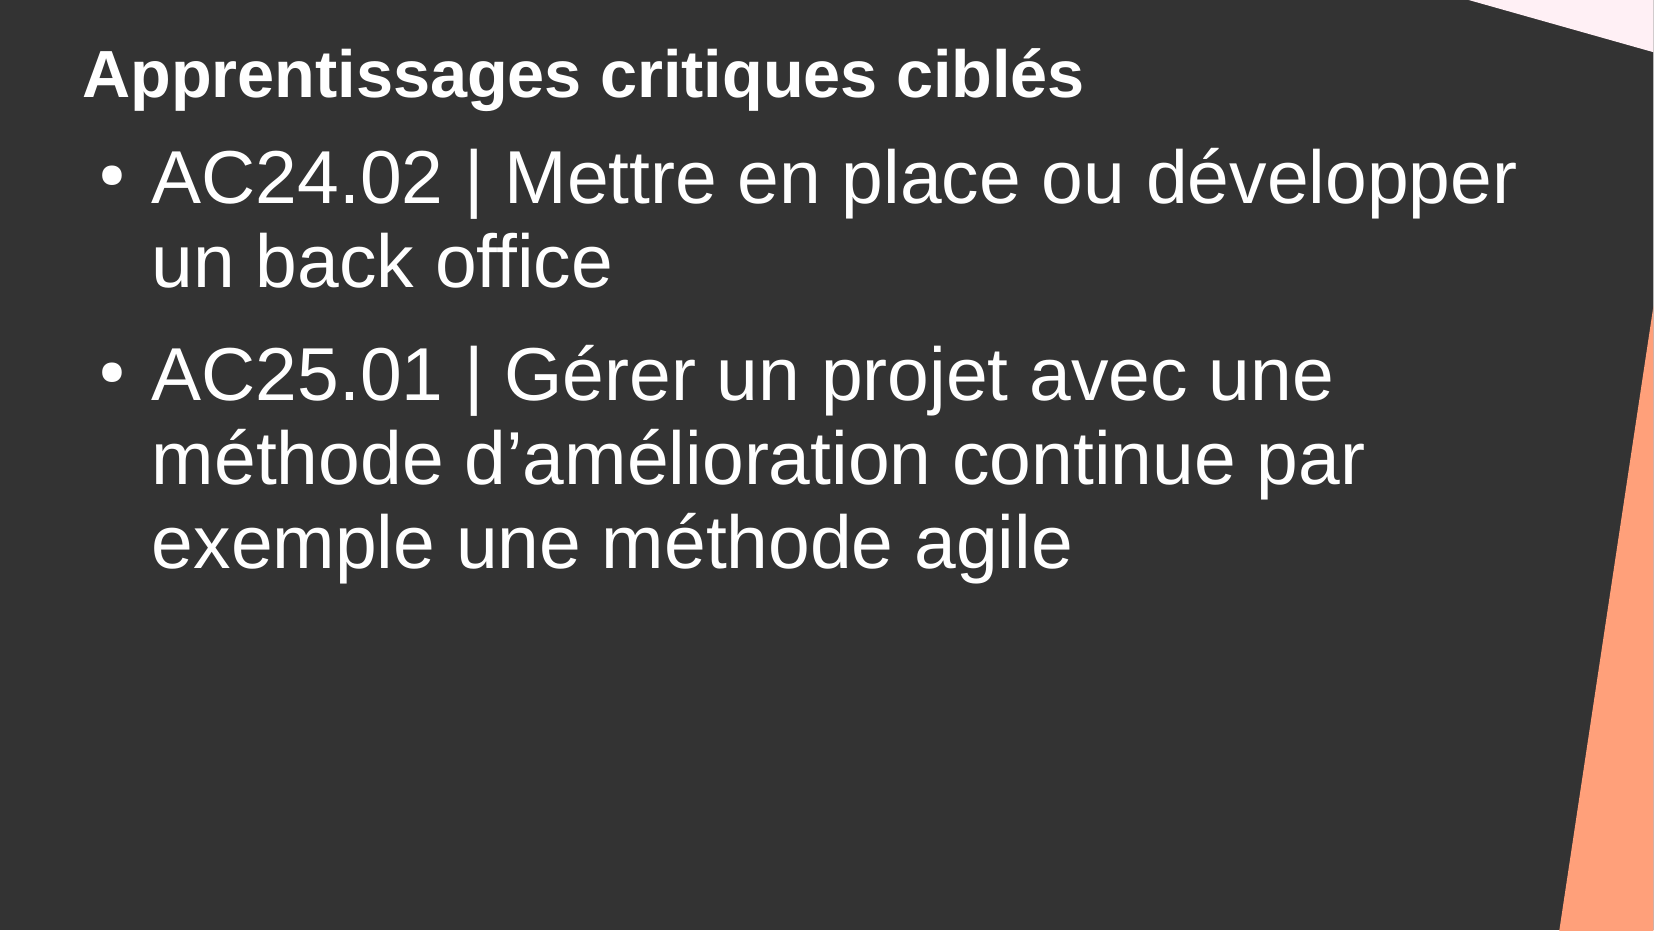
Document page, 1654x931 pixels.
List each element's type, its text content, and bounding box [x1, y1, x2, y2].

title Apprentissages critiques ciblés [82, 37, 1571, 122]
list AC24.02 | Mettre en place ou développer un back office AC25.01 | Gérer un projet avec une méthode d’amélioration continue par exemple une méthode agile [80, 135, 1620, 721]
text_box [1559, 302, 1654, 931]
text_box [1468, 0, 1654, 53]
